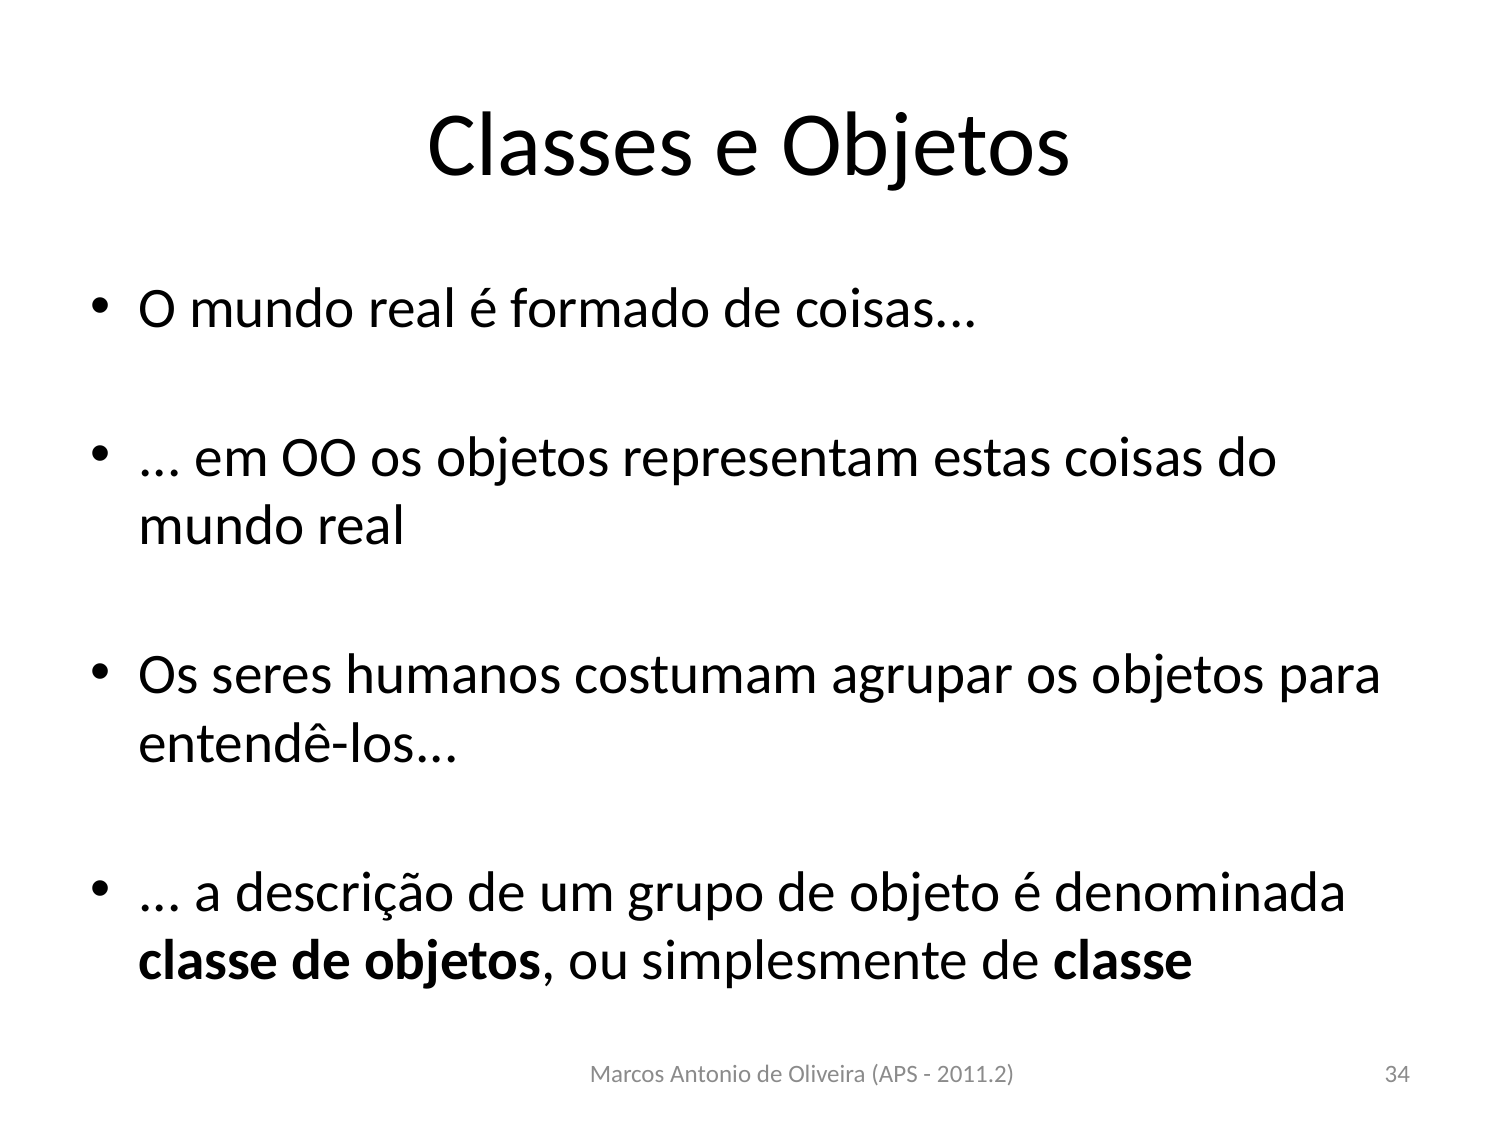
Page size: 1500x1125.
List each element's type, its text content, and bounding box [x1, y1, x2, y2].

slide_number <número> [1074, 1042, 1425, 1103]
title Classes e Objetos [75, 45, 1425, 233]
list O mundo real é formado de coisas... ... em OO os objetos representam estas coisas do mundo real Os seres humanos costumam agrupar os objetos para entendê-los... ... a descrição de um grupo de objeto é denominada classe de objetos, ou simplesmente de classe [75, 262, 1425, 1005]
footer Marcos Antonio de Oliveira (APS - 2011.2) [512, 1042, 1074, 1103]
